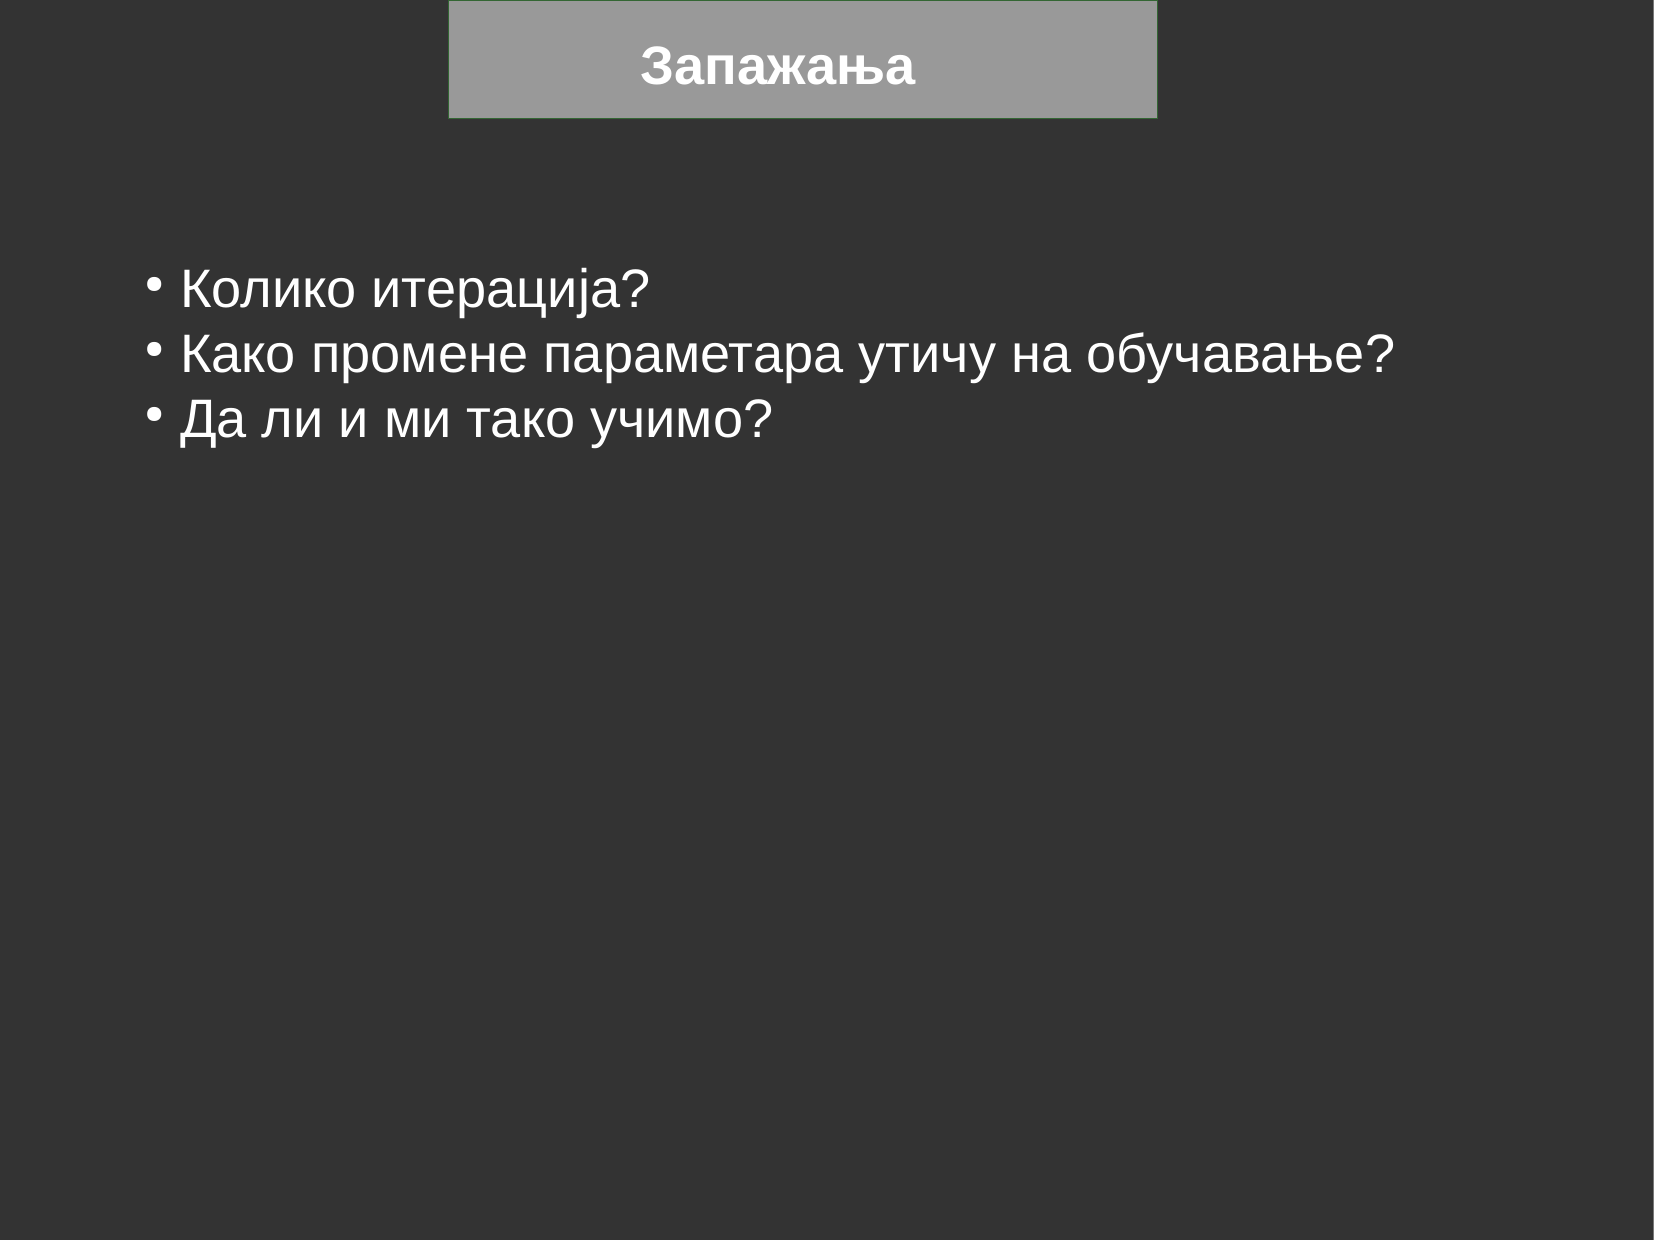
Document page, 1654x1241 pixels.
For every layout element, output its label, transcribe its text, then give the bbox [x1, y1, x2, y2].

text_box [448, 0, 1158, 119]
text_box Колико итерација? Како промене параметара утичу на обучавање? Да ли и ми тако учимо? [129, 200, 1571, 683]
